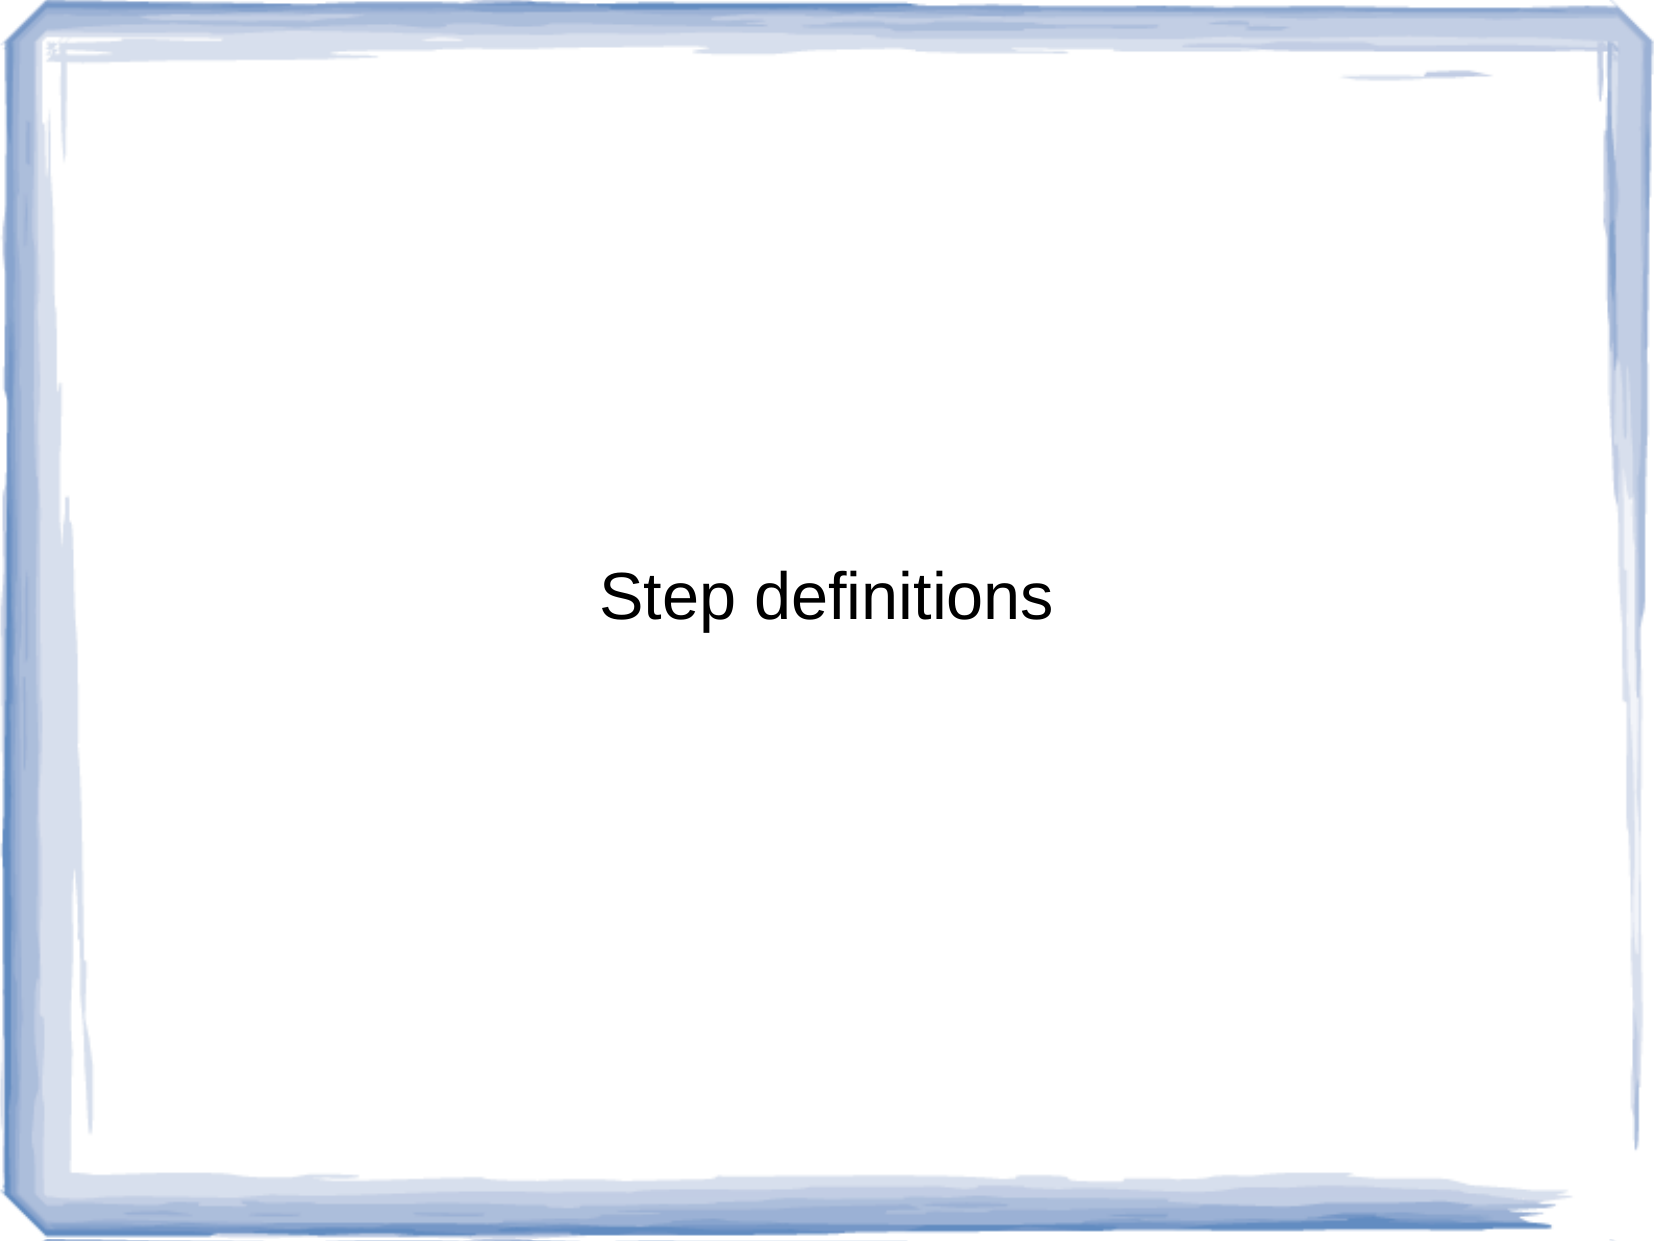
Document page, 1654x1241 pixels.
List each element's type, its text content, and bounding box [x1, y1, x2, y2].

subtitle Step definitions [82, 56, 1571, 1136]
picture [0, 0, 1654, 1241]
